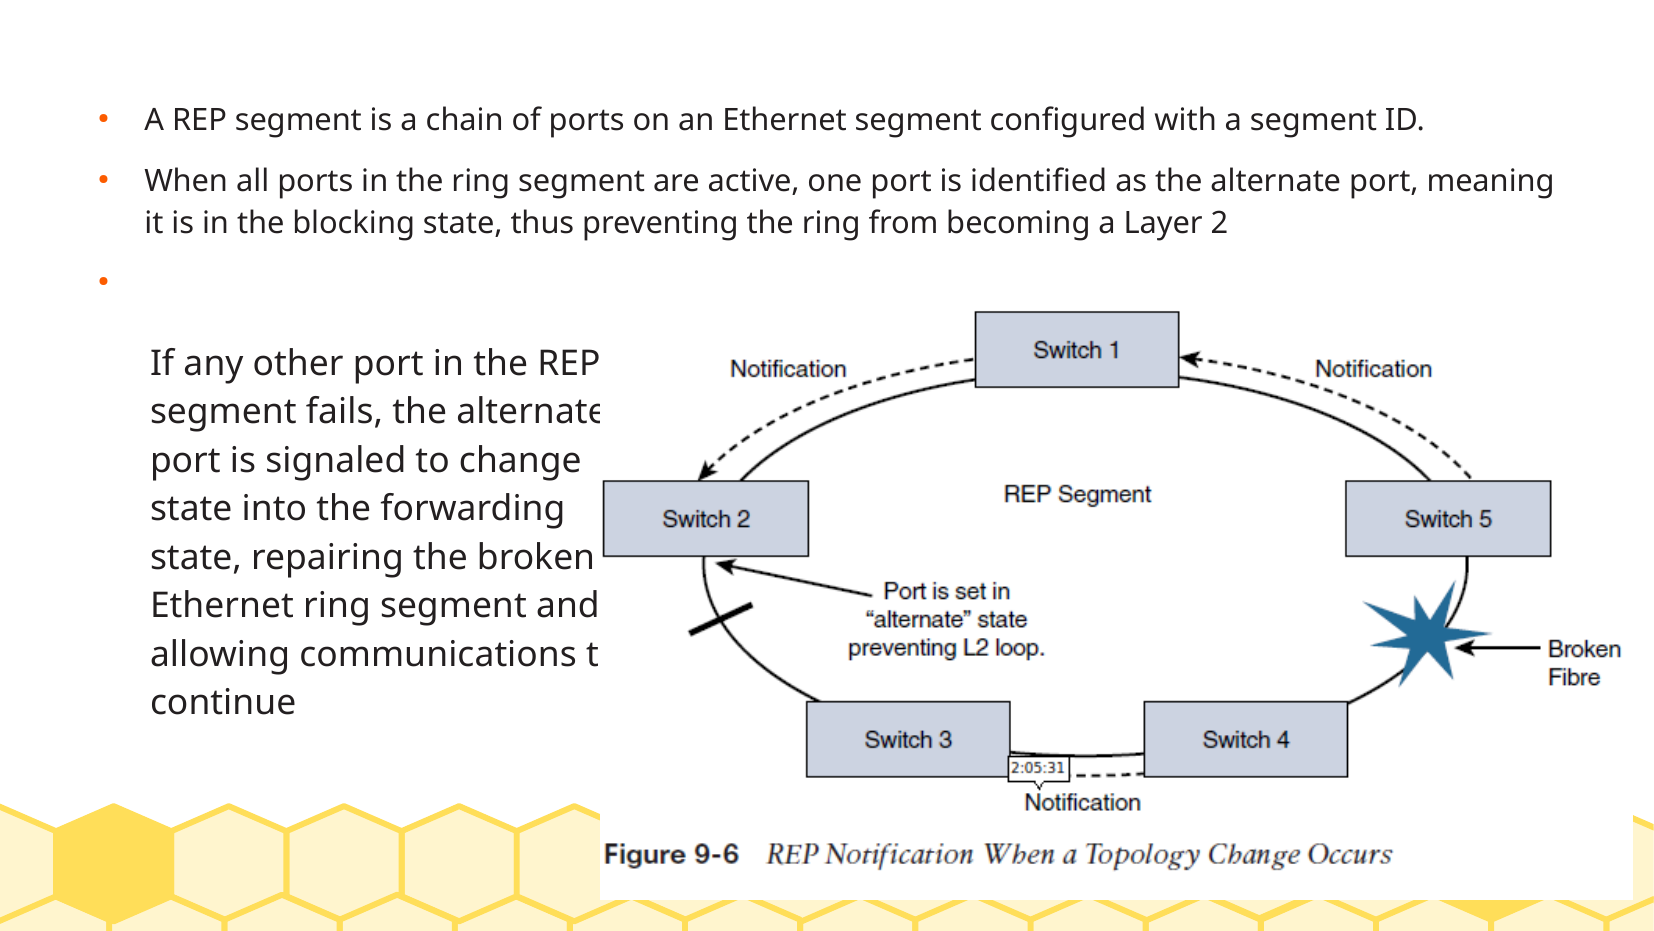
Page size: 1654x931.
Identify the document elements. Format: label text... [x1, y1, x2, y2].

list A REP segment is a chain of ports on an Ethernet segment configured with a segment ID. When all ports in the ring segment are active, one port is identified as the alternate port, meaning it is in the blocking state, thus preventing the ring from becoming a Layer 2 [82, 98, 1571, 301]
picture [600, 299, 1633, 900]
text_box If any other port in the REP segment fails, the alternate port is signaled to change state into the forwarding state, repairing the broken Ethernet ring segment and allowing communications to continue [150, 337, 600, 836]
